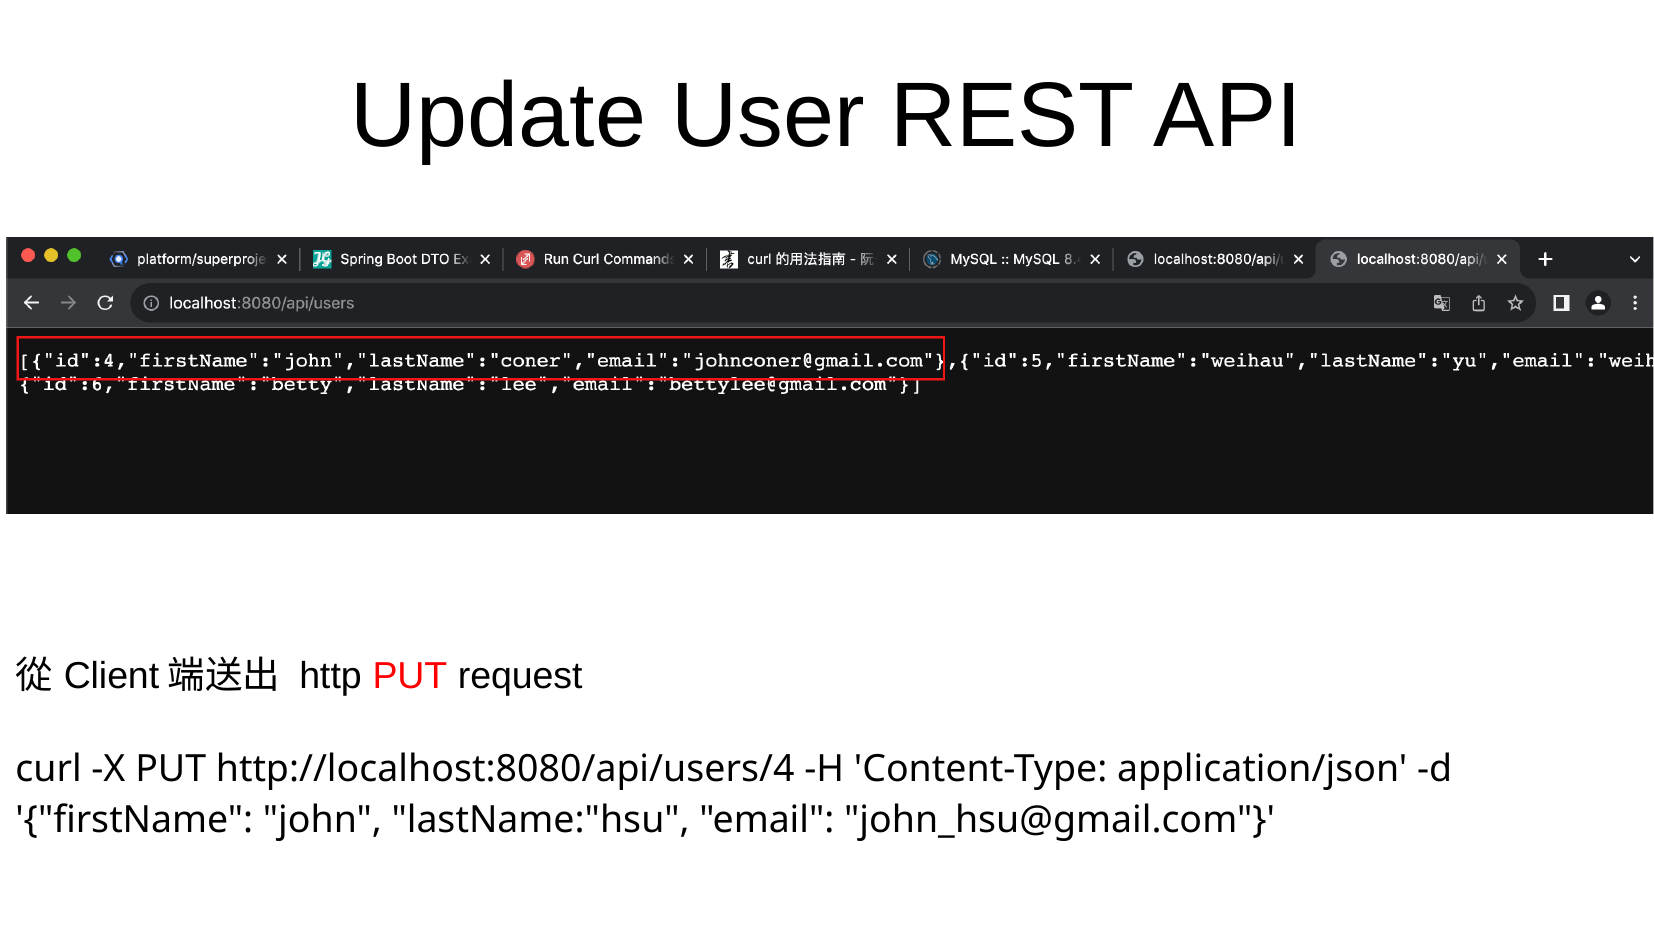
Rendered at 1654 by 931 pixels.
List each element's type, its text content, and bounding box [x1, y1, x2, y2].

picture [6, 237, 1654, 514]
title Update User REST API [82, 23, 1571, 206]
text_box 從Client端送出 http PUT request curl -X PUT http://localhost:8080/api/users/4 -H 'Content-Type: application/json' -d '{"firstName": "john", "lastName:"hsu", "email": "john_hsu@gmail.com"}' [0, 637, 1654, 918]
